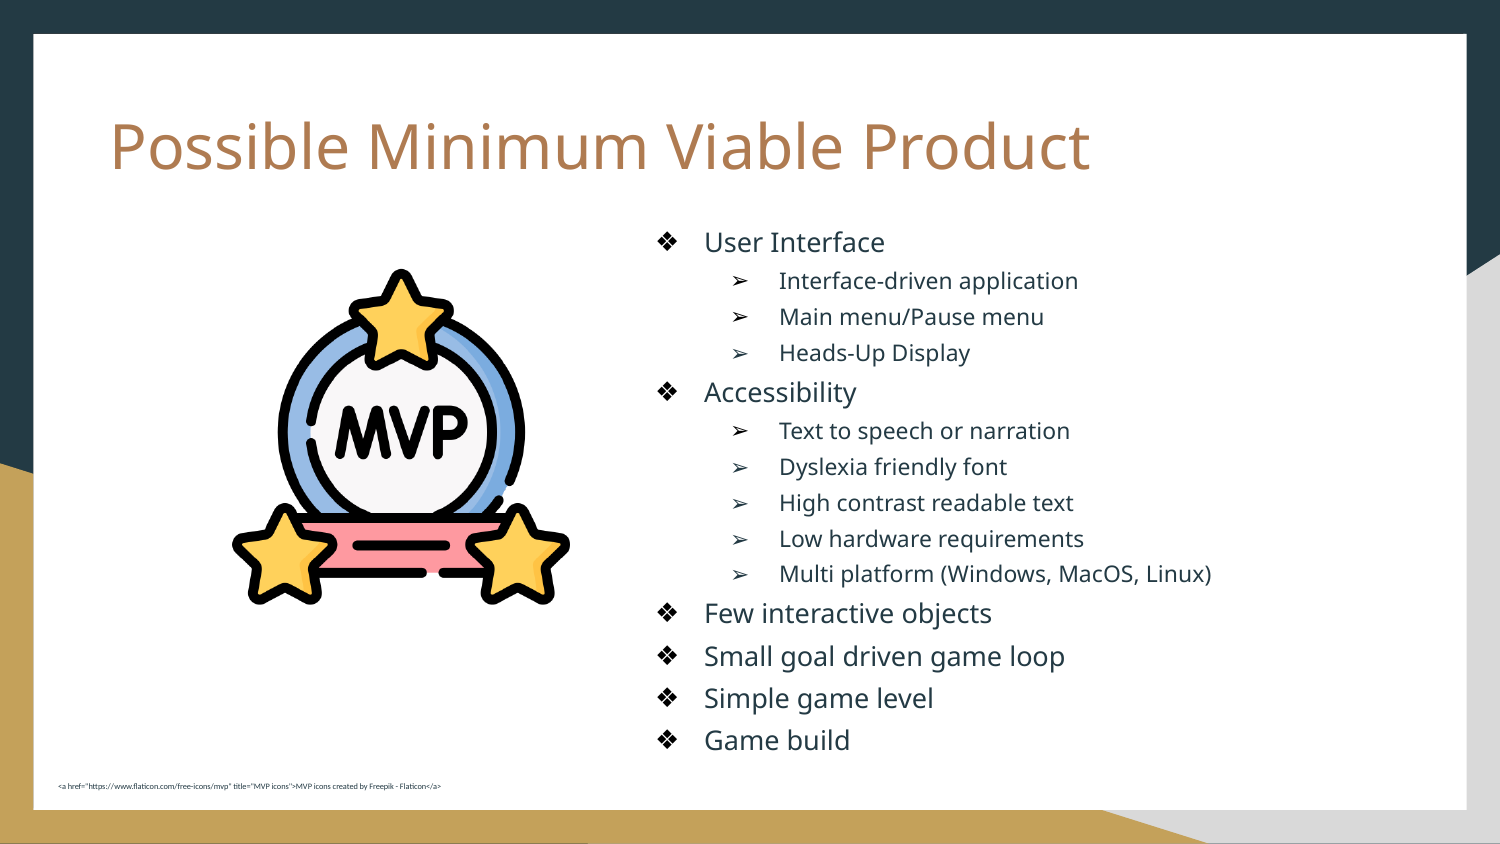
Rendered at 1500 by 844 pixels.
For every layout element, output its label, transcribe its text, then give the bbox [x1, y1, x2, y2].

picture [232, 267, 570, 606]
list User Interface Interface-driven application Main menu/Pause menu Heads-Up Display Accessibility Text to speech or narration Dyslexia friendly font High contrast readable text Low hardware requirements Multi platform (Windows, MacOS, Linux) Few interactive objects Small goal driven game loop Simple game level Game build [614, 203, 1500, 822]
text_box <a href="https://www.flaticon.com/free-icons/mvp" title="MVP icons">MVP icons created by Freepik - Flaticon</a> [43, 766, 471, 800]
title Possible Minimum Viable Product [94, 87, 1326, 245]
